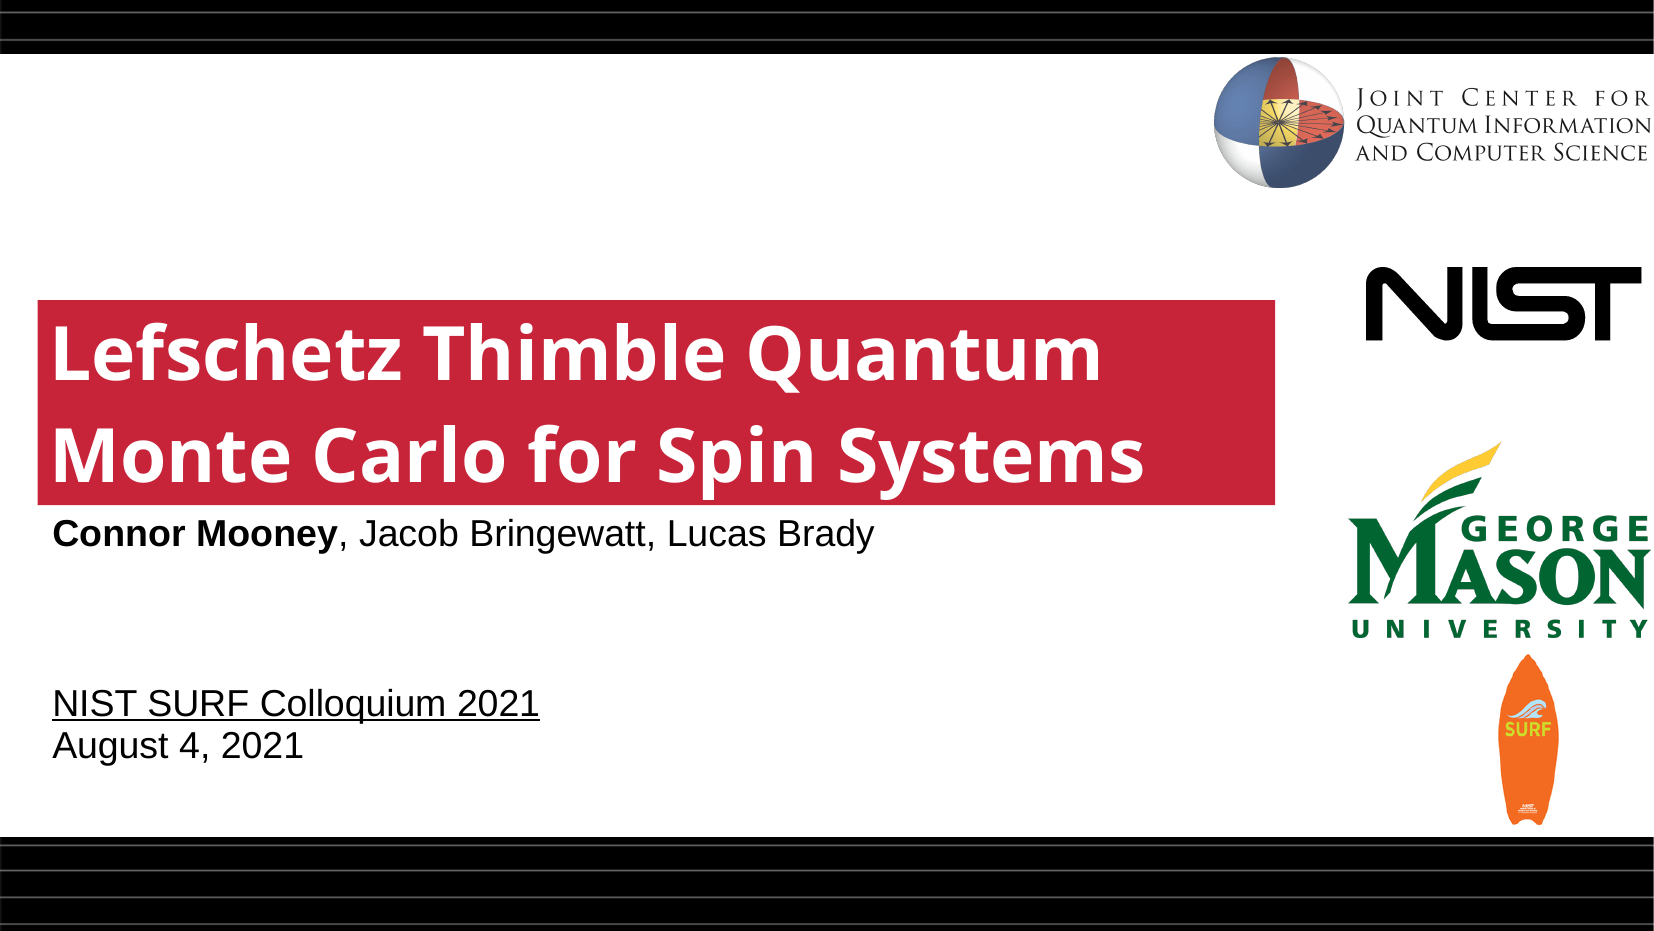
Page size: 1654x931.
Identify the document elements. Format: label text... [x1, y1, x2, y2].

text_box Connor Mooney, Jacob Bringewatt, Lucas Brady [37, 505, 890, 562]
picture [1442, 654, 1613, 826]
text_box NIST SURF Colloquium 2021 August 4, 2021 [37, 675, 601, 816]
picture [0, 0, 1654, 54]
picture [0, 837, 1654, 931]
title Lefschetz Thimble Quantum Monte Carlo for Spin Systems [37, 300, 1276, 506]
picture [1214, 57, 1651, 638]
